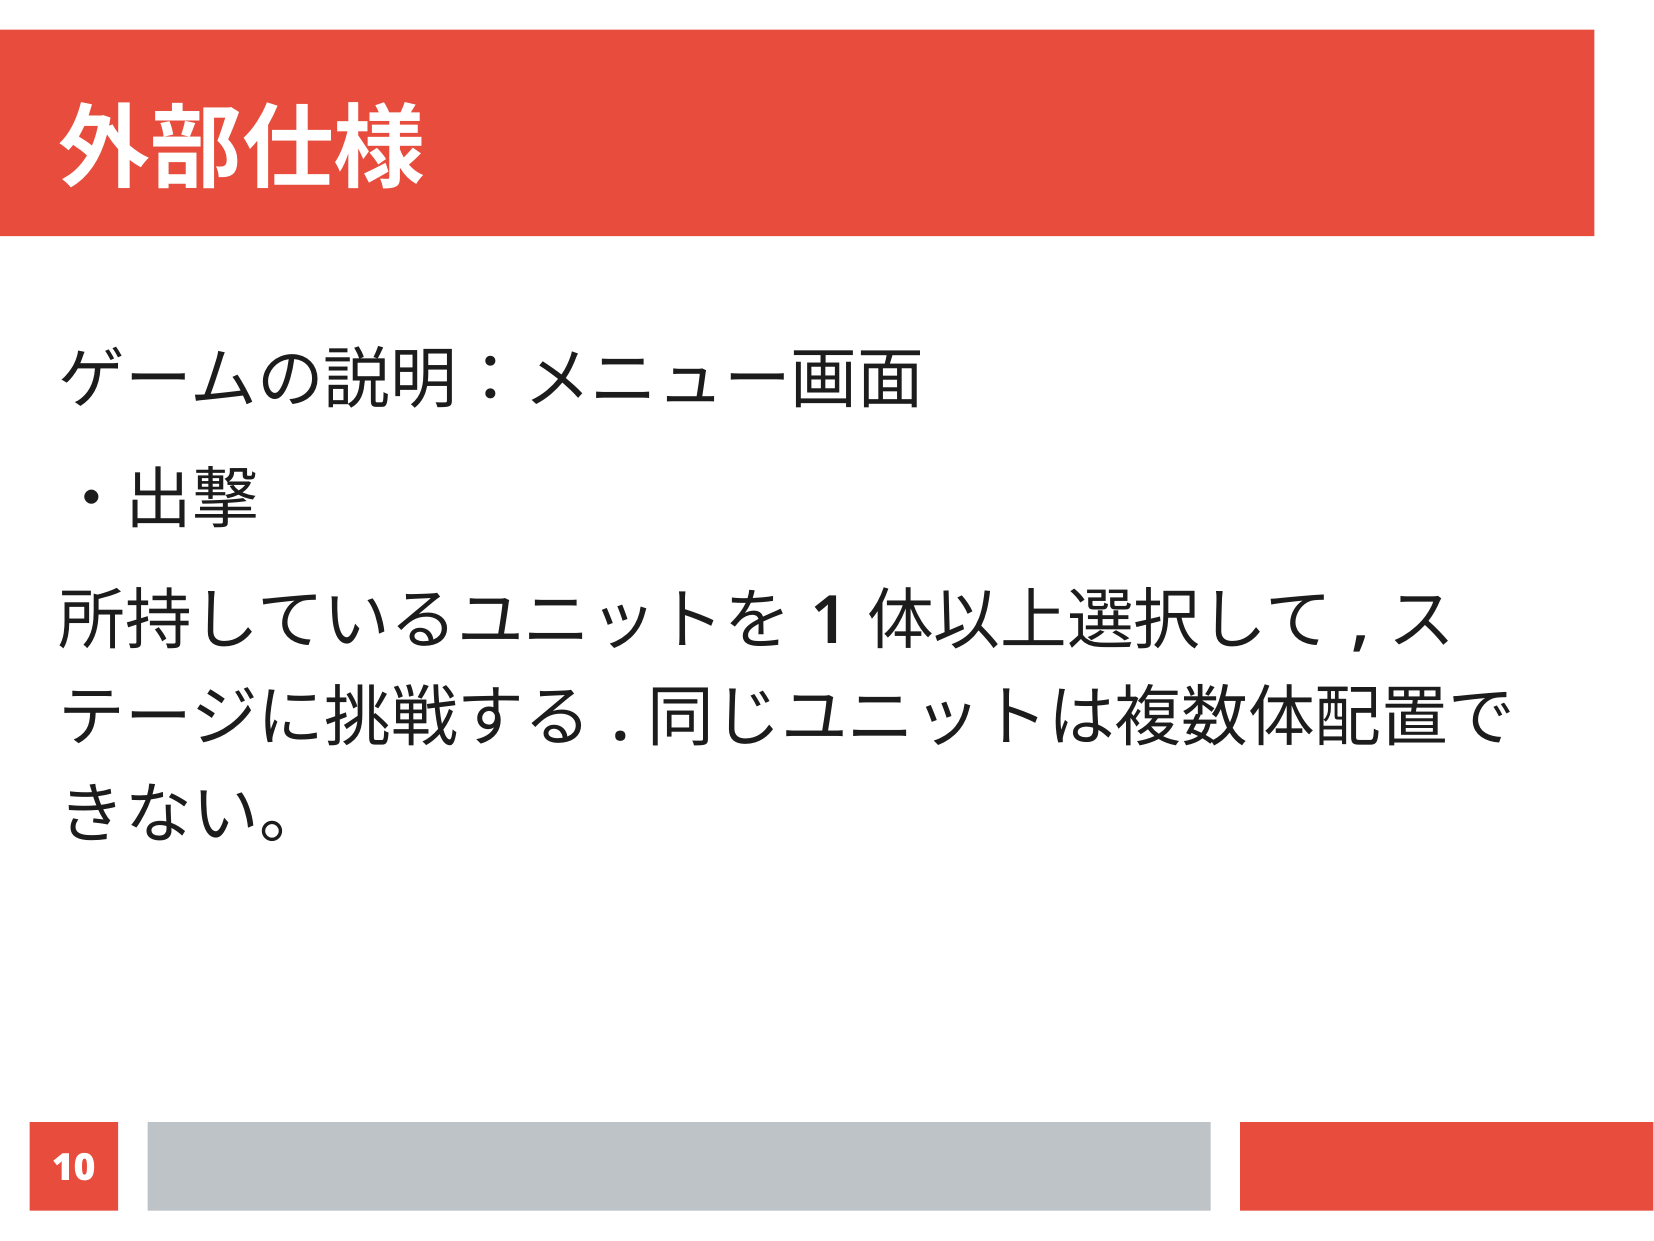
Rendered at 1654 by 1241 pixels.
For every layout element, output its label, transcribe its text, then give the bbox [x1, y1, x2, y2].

title 外部仕様 [59, 59, 1595, 207]
list ゲームの説明：メニュー画面 ・出撃 所持しているユニットを1体以上選択して,ステージに挑戦する.同じユニットは複数体配置できない。 [59, 324, 1565, 1093]
